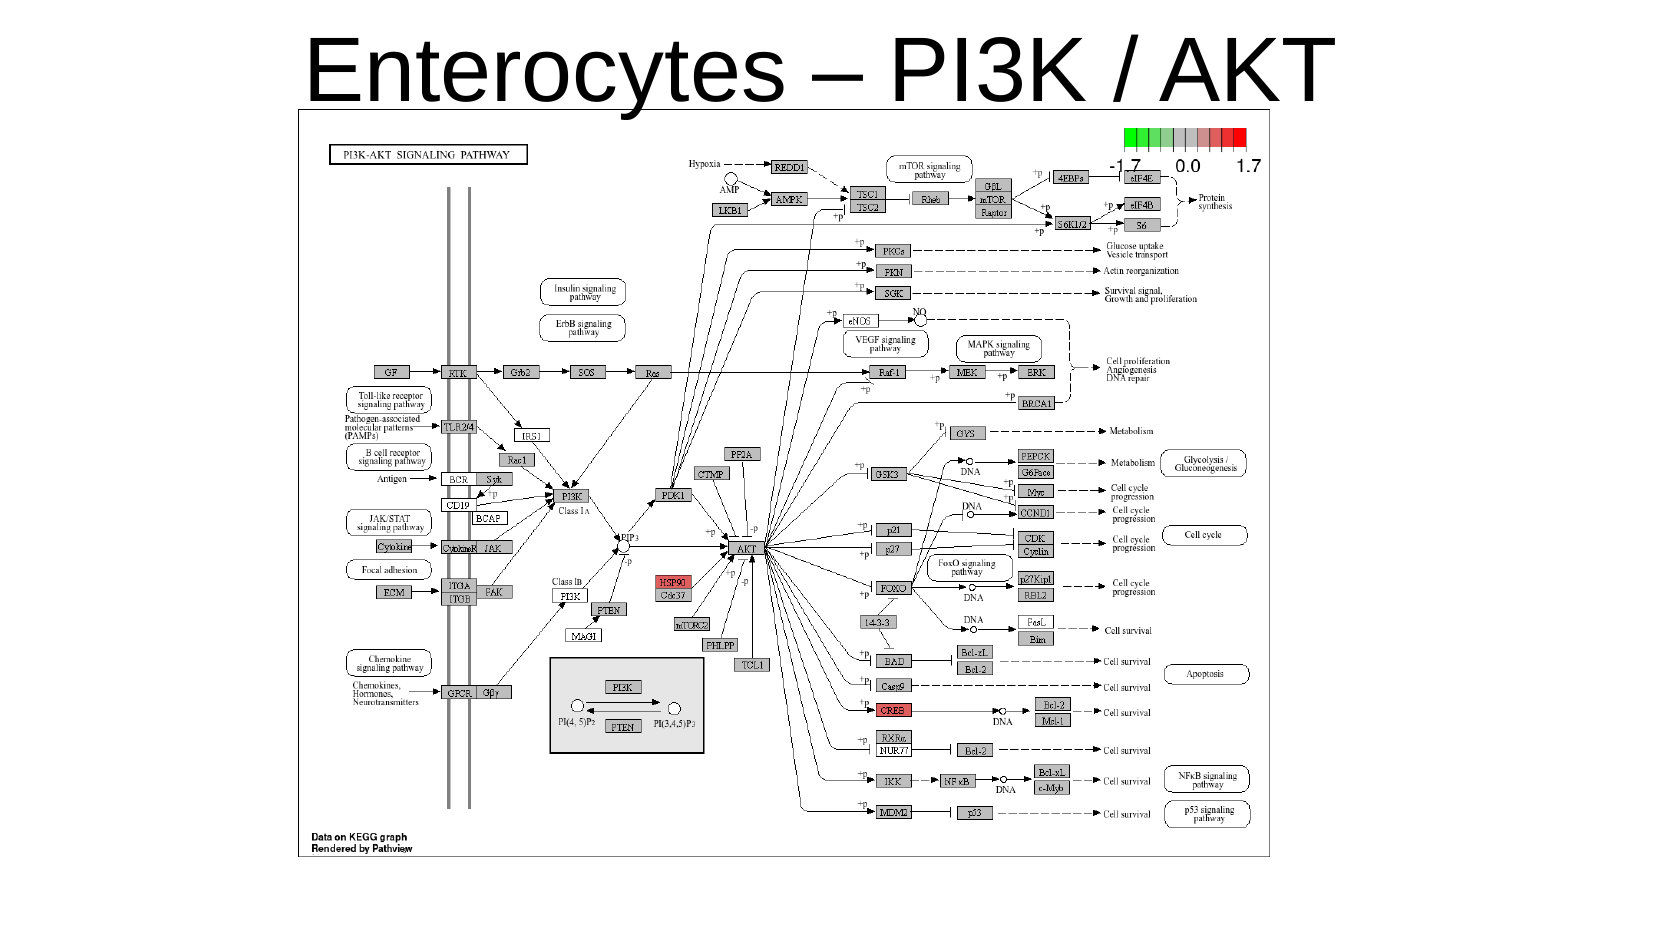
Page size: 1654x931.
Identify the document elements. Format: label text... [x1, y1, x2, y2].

title Enterocytes – PI3K / AKT [76, 0, 1566, 148]
picture [298, 148, 1270, 857]
